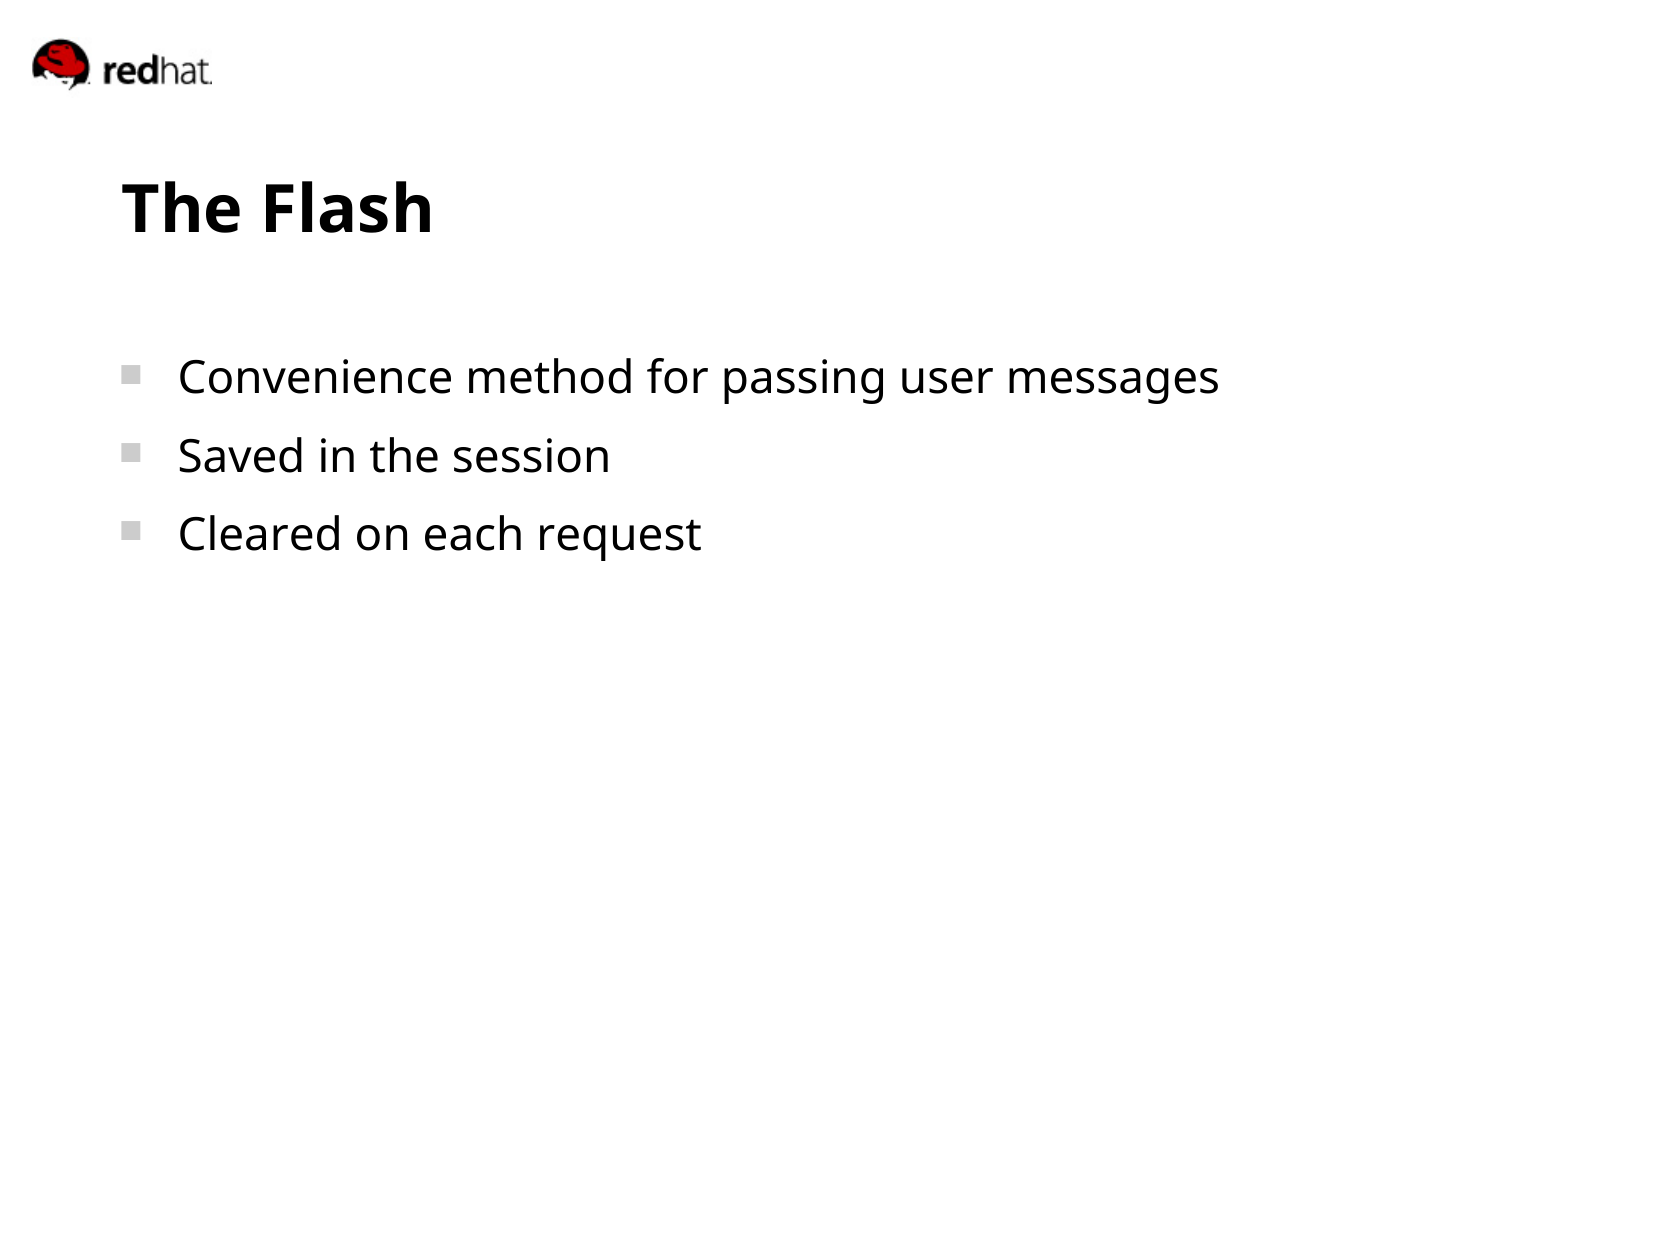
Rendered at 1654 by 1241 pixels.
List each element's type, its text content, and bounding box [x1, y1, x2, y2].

picture [31, 37, 212, 98]
list Convenience method for passing user messages Saved in the session Cleared on each request [121, 344, 1534, 1127]
title The Flash [121, 102, 1534, 310]
